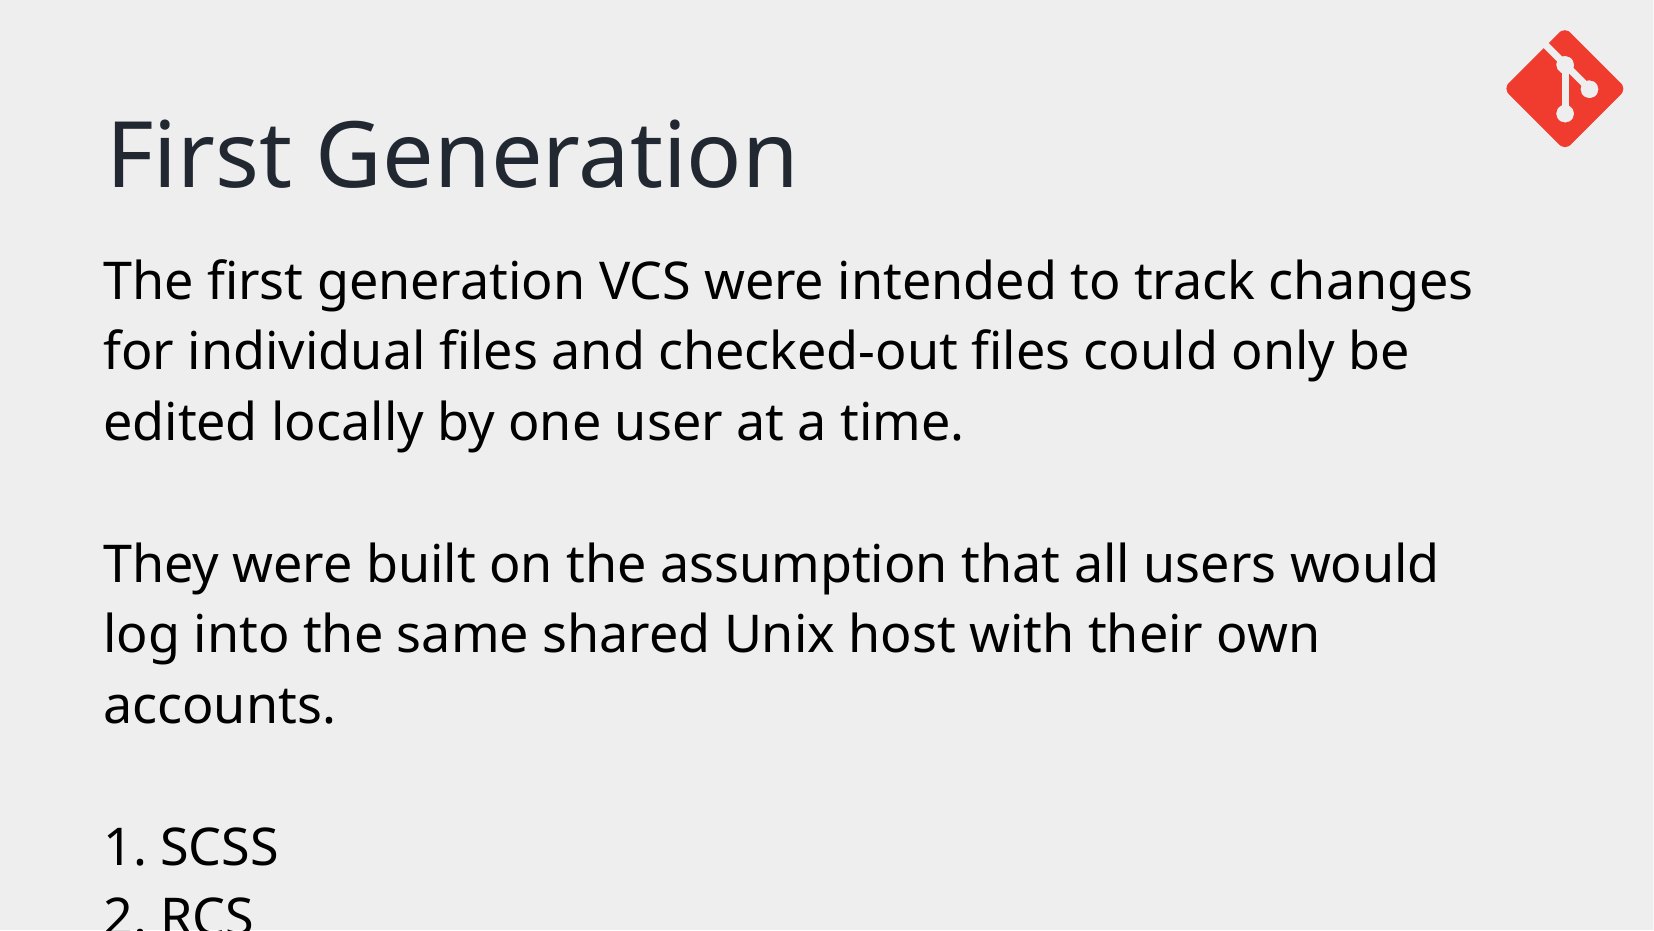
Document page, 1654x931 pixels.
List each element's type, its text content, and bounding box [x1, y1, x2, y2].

picture [1505, 29, 1625, 148]
title First Generation [106, 38, 1412, 236]
text_box The first generation VCS were intended to track changes for individual files and checked-out files could only be edited locally by one user at a time. They were built on the assumption that all users would log into the same shared Unix host with their own accounts. 1. SCSS 2. RCS [88, 236, 1536, 776]
